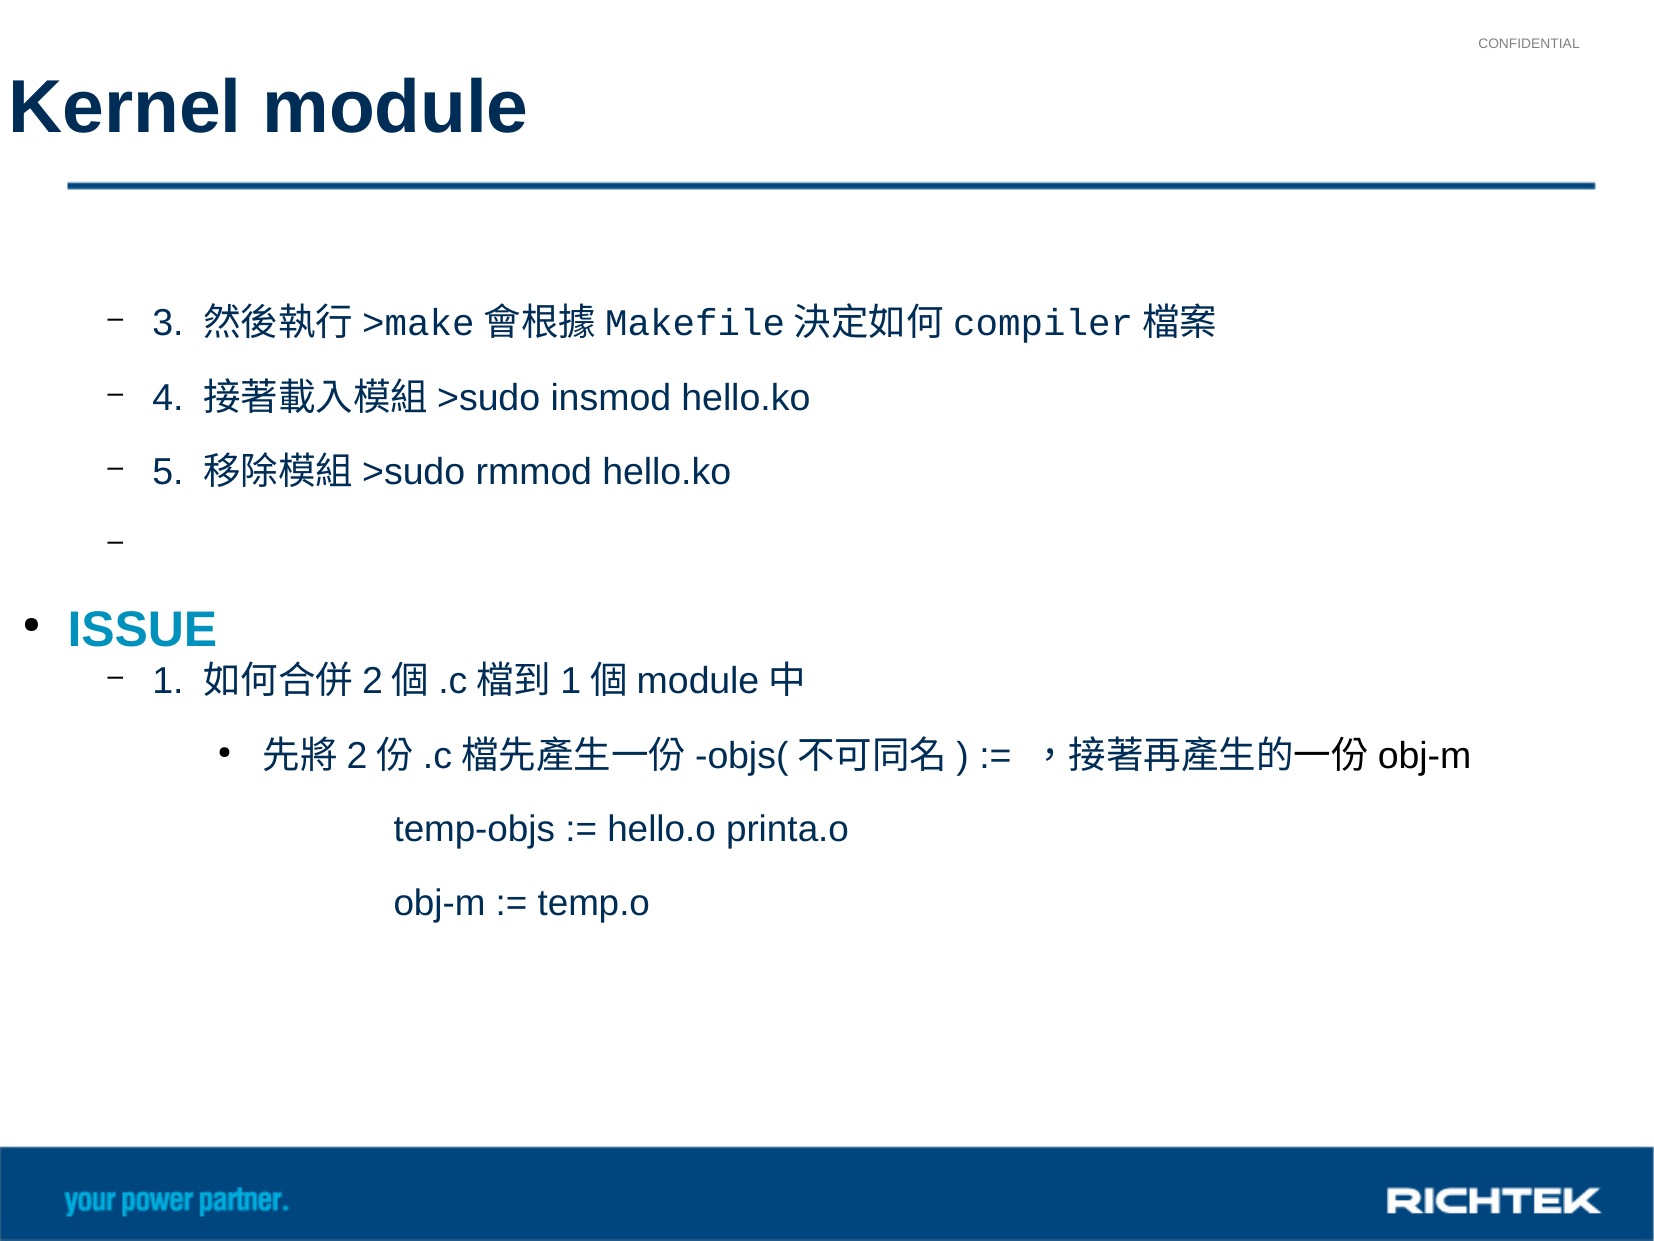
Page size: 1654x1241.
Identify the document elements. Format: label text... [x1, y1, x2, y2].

list 3. 然後執行>make會根據Makefile決定如何compiler檔案 4. 接著載入模組>sudo insmod hello.ko 5. 移除模組>sudo rmmod hello.ko ISSUE 1. 如何合併2個.c檔到1個module中 先將2份.c檔先產生一份-objs(不可同名) := ，接著再產生的一份obj-m temp-objs := hello.o printa.o obj-m := temp.o [0, 290, 1489, 1010]
title Kernel module [0, 49, 1489, 257]
